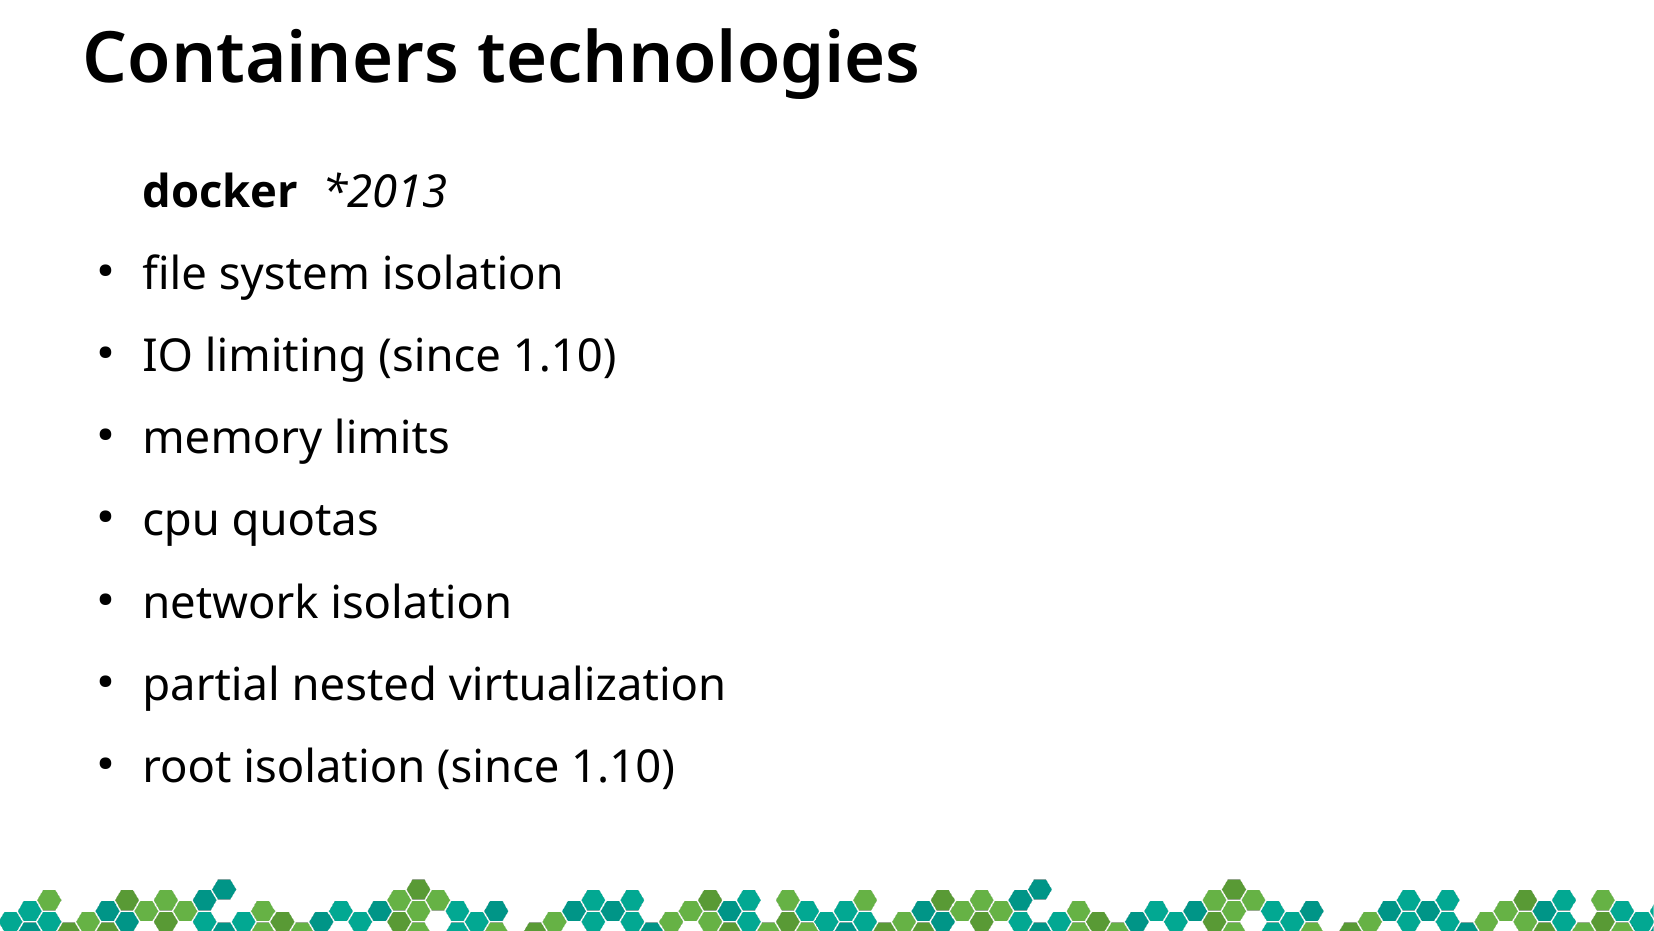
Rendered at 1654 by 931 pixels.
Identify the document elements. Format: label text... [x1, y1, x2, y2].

title Containers technologies [82, 14, 1571, 158]
list docker *2013 file system isolation IO limiting (since 1.10) memory limits cpu quotas network isolation partial nested virtualization root isolation (since 1.10) [82, 158, 1571, 796]
picture [0, 871, 1654, 931]
